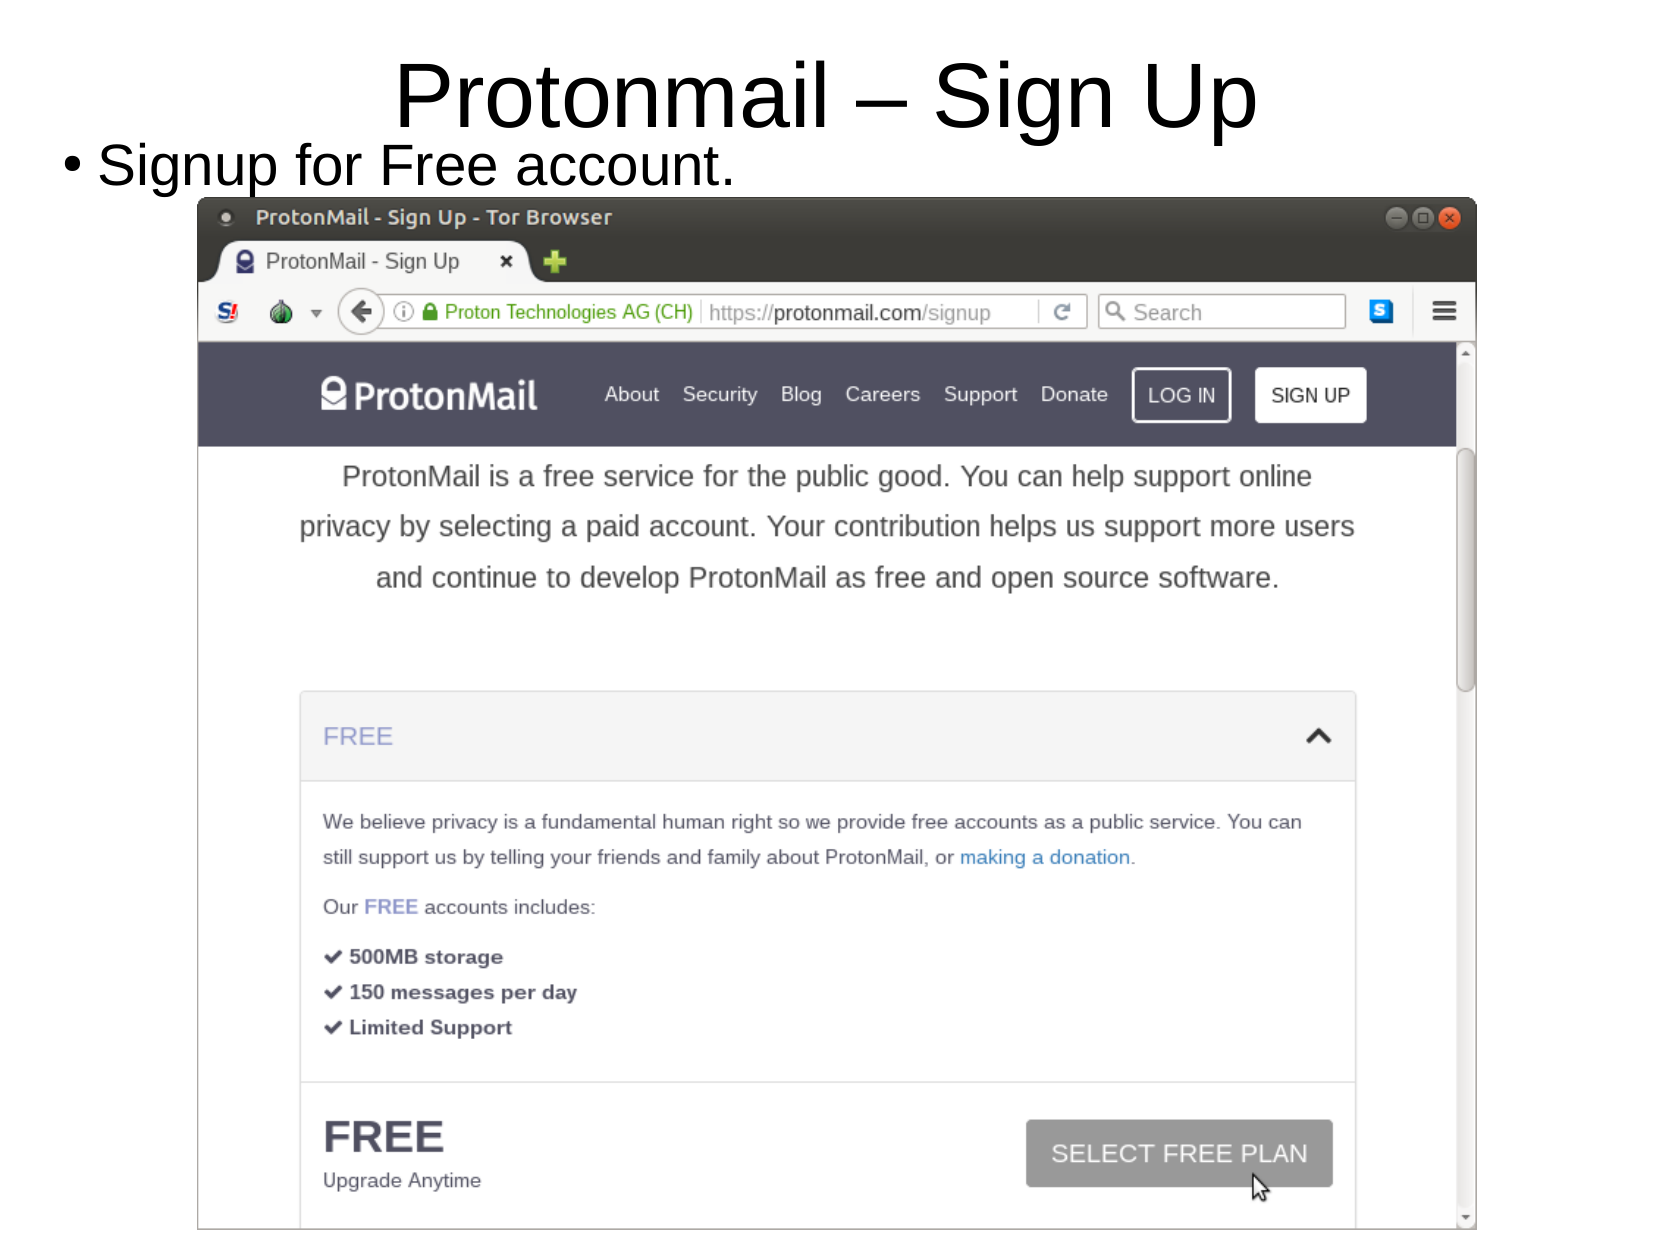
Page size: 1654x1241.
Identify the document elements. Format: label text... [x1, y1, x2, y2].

title Protonmail – Sign Up [82, 44, 1571, 135]
text_box Signup for Free account. [47, 135, 1595, 195]
picture [197, 197, 1477, 1230]
